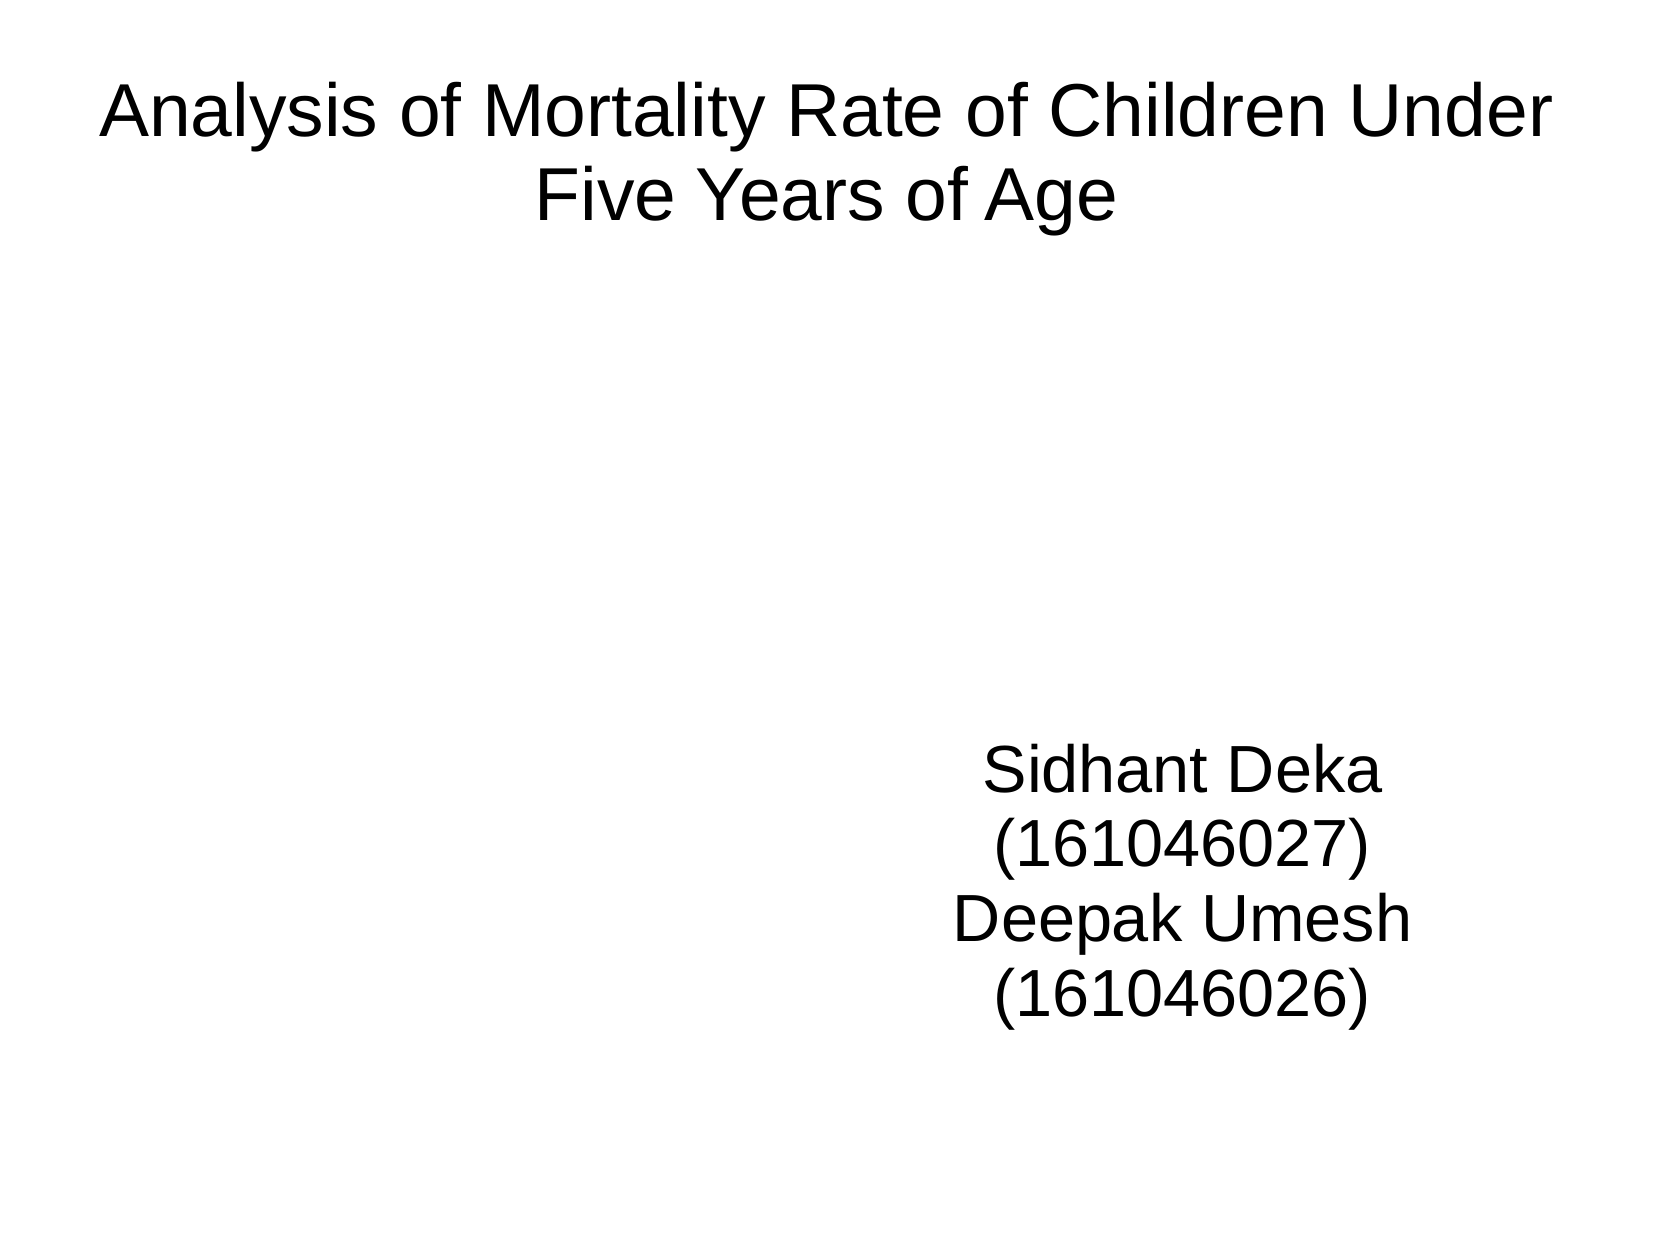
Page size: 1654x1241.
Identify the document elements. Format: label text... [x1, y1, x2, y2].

subtitle Sidhant Deka (161046027) Deepak Umesh (161046026) [82, 290, 1619, 1099]
title Analysis of Mortality Rate of Children Under Five Years of Age [82, 49, 1571, 257]
